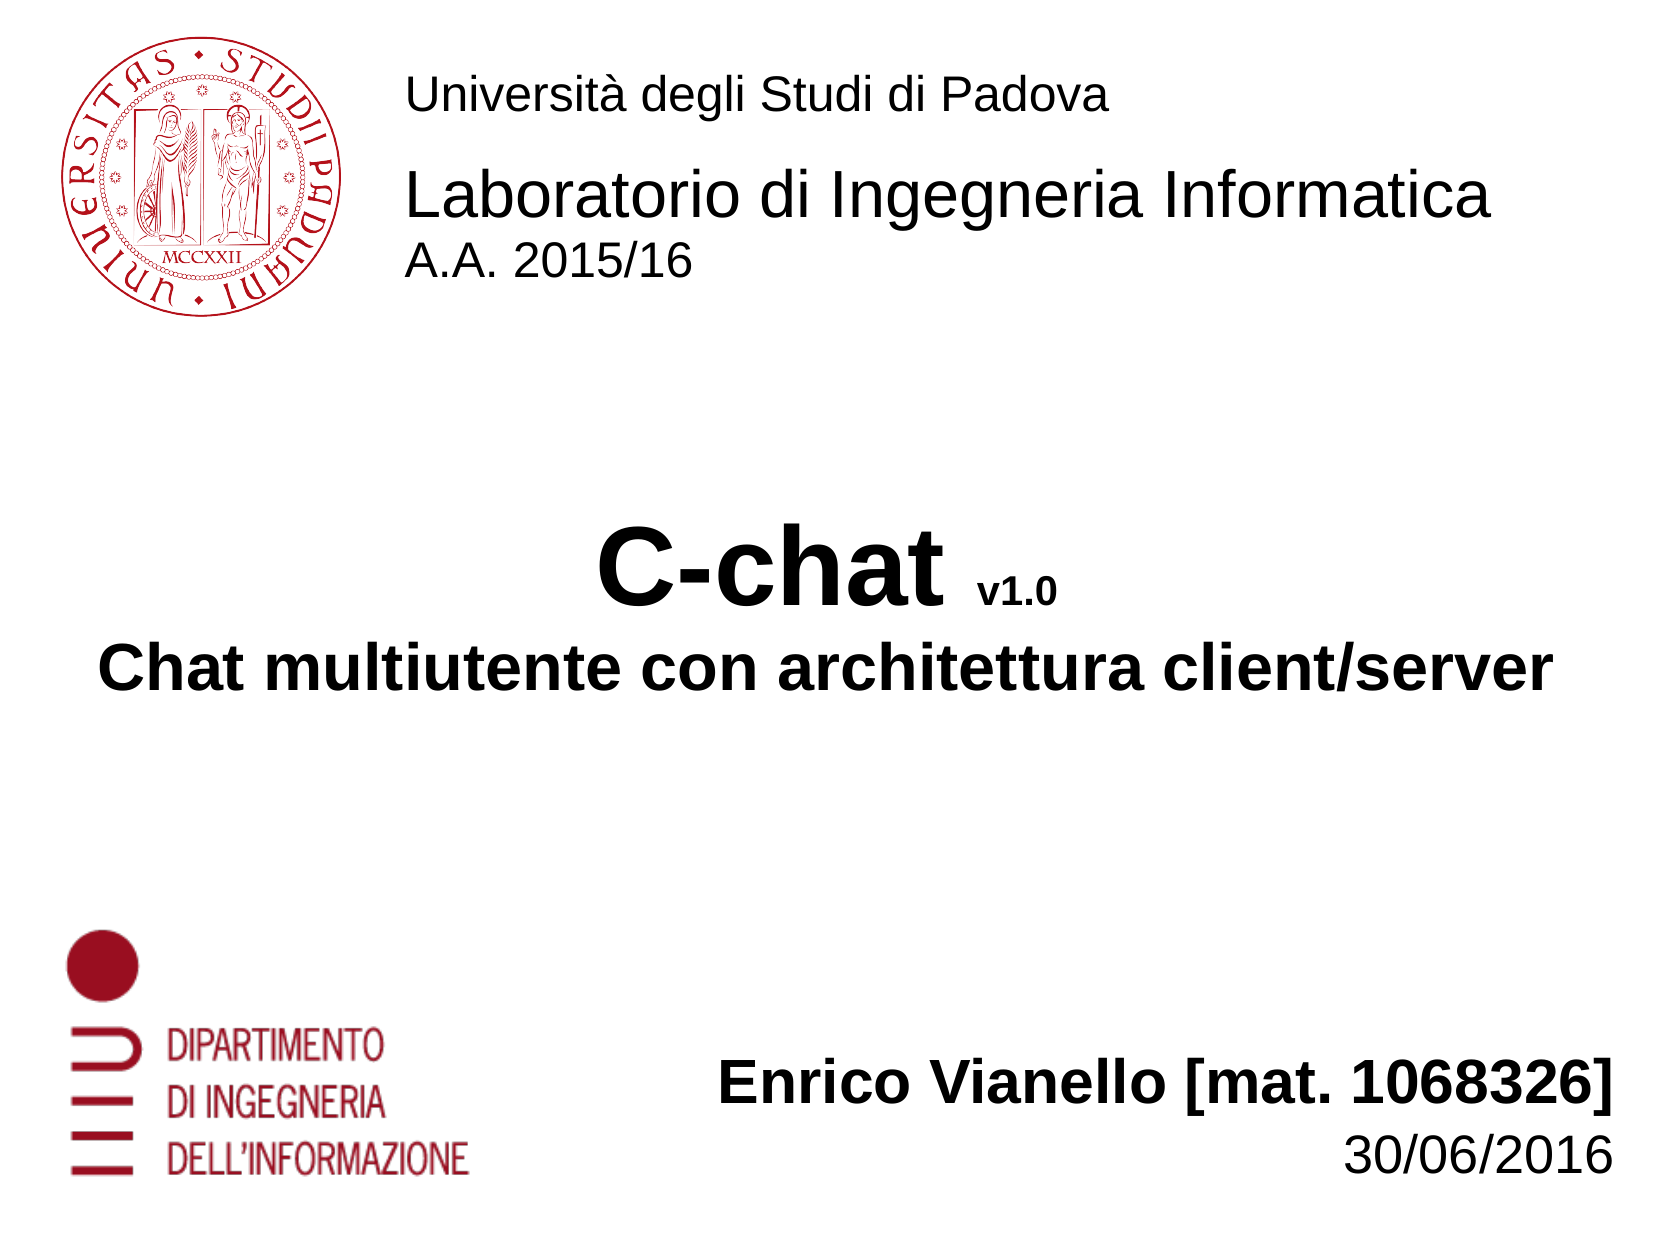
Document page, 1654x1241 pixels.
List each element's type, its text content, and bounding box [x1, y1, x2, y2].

picture [47, 803, 556, 1241]
text_box Enrico Vianello [mat. 1068326] [556, 1039, 1630, 1098]
text_box 30/06/2016 [556, 1098, 1630, 1193]
subtitle C-chat v1.0 Chat multiutente con architettura client/server [82, 496, 1571, 792]
picture [59, 33, 343, 319]
text_box Università degli Studi di Padova Laboratorio di Ingegneria Informatica A.A. 2015/16 [389, 47, 1583, 308]
